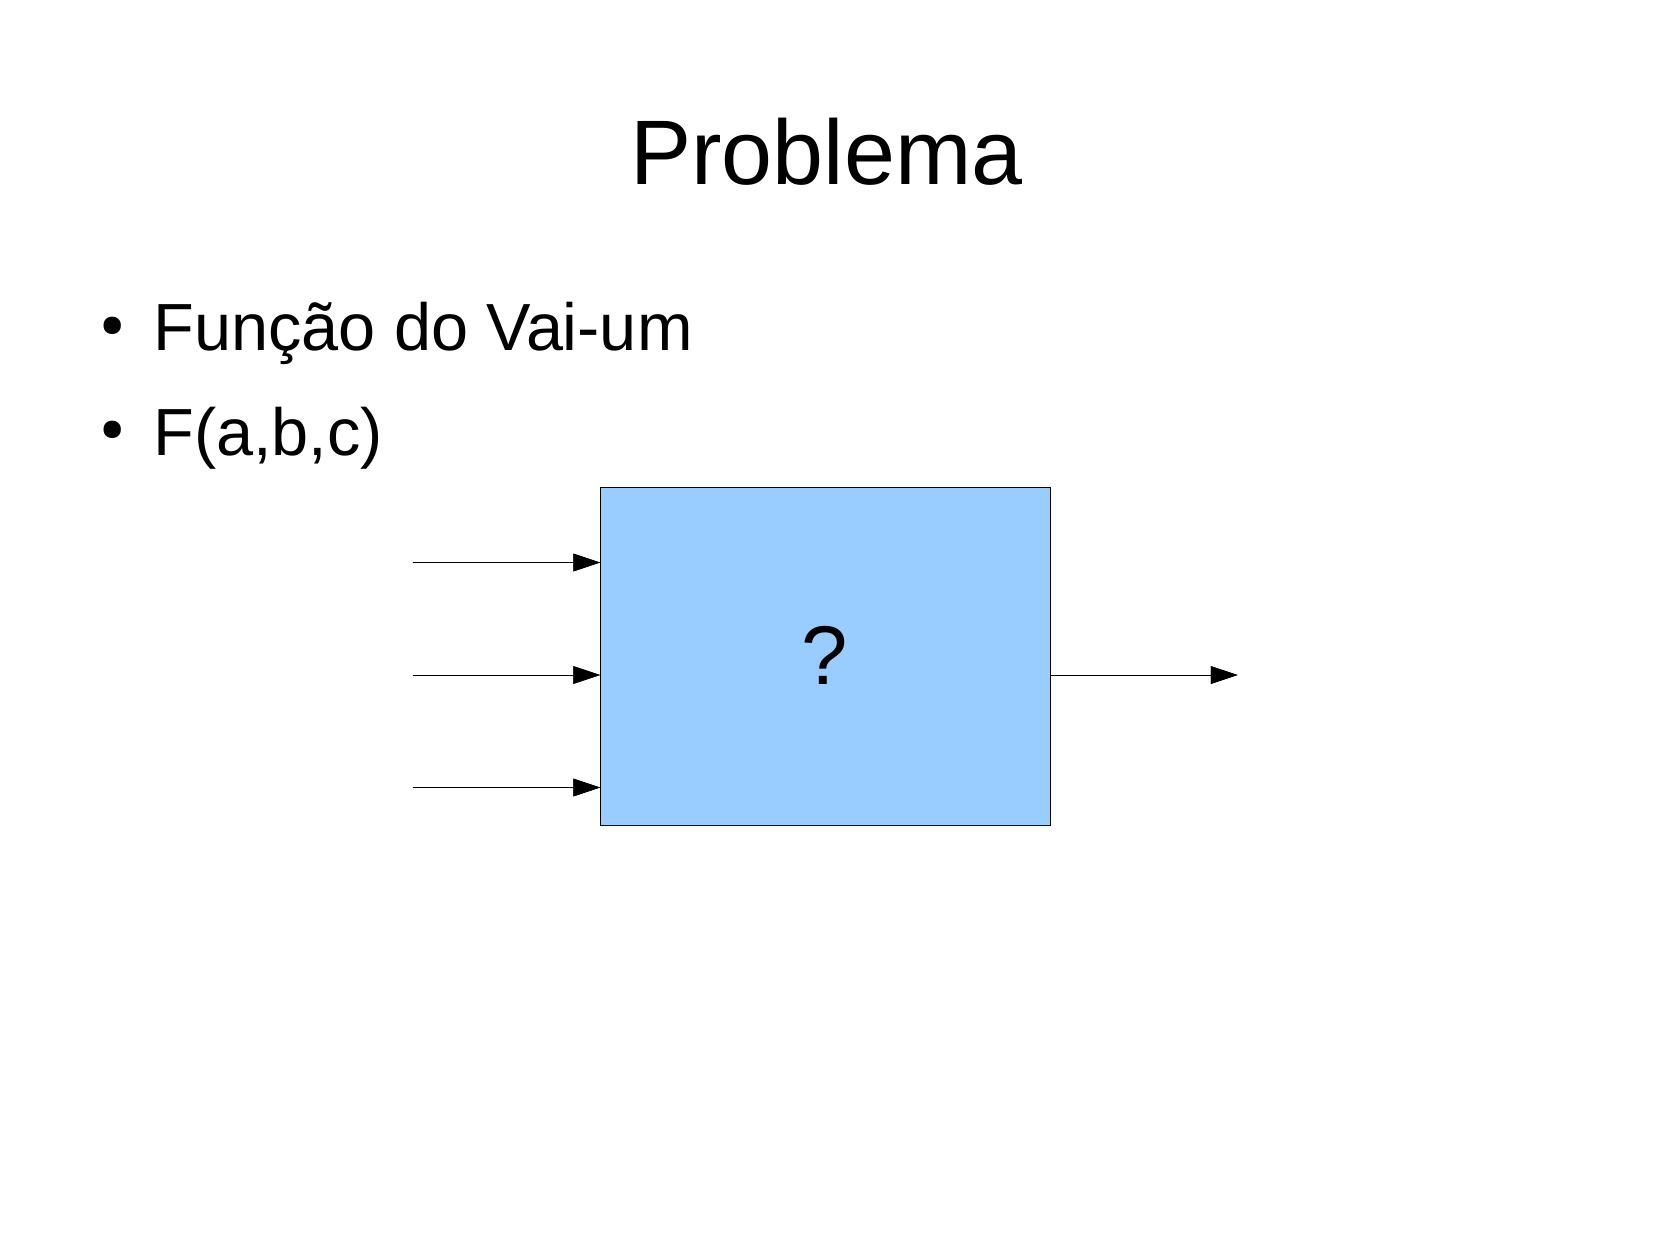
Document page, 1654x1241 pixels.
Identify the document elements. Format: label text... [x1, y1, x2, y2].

title Problema [82, 49, 1571, 257]
list Função do Vai-um F(a,b,c) [82, 290, 1571, 1094]
